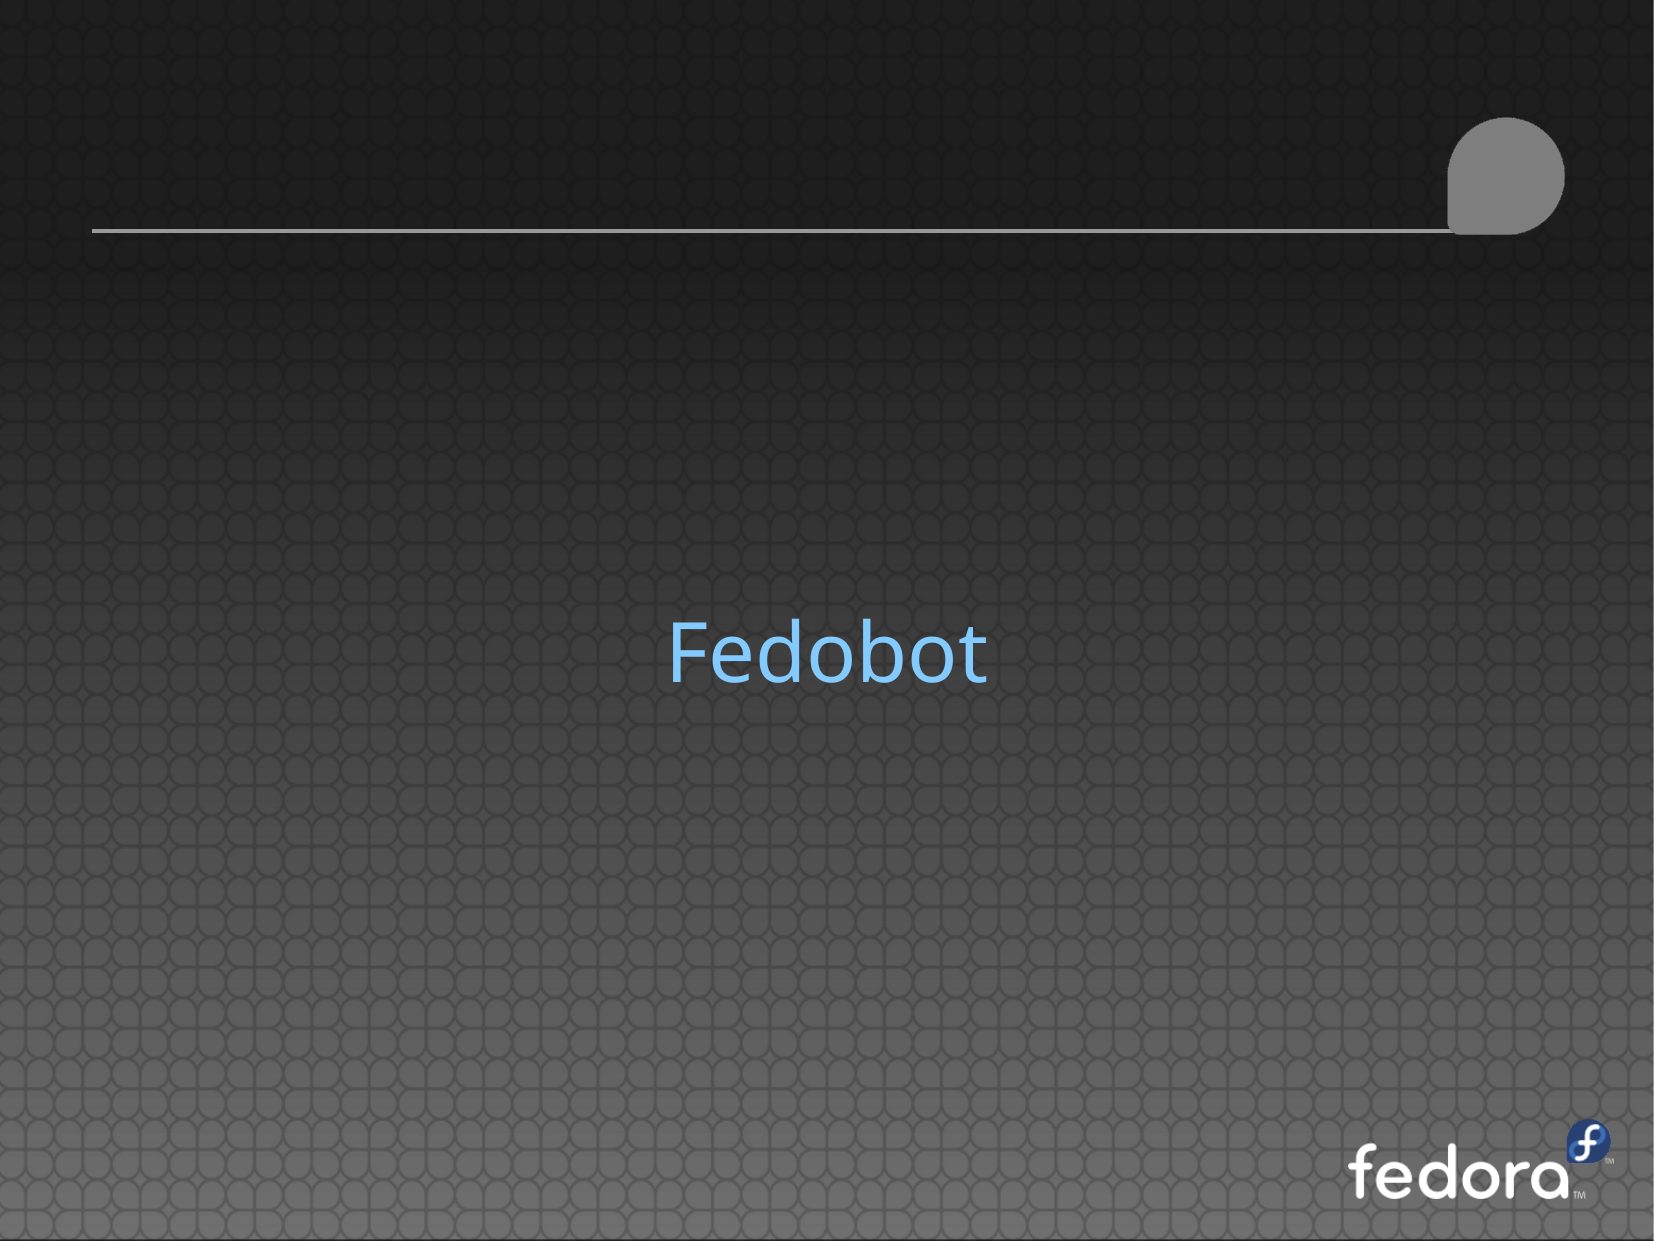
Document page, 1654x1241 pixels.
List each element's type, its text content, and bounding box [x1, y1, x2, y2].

title [86, 112, 1576, 249]
subtitle Fedobot [82, 290, 1571, 1010]
picture [0, 0, 1654, 1241]
